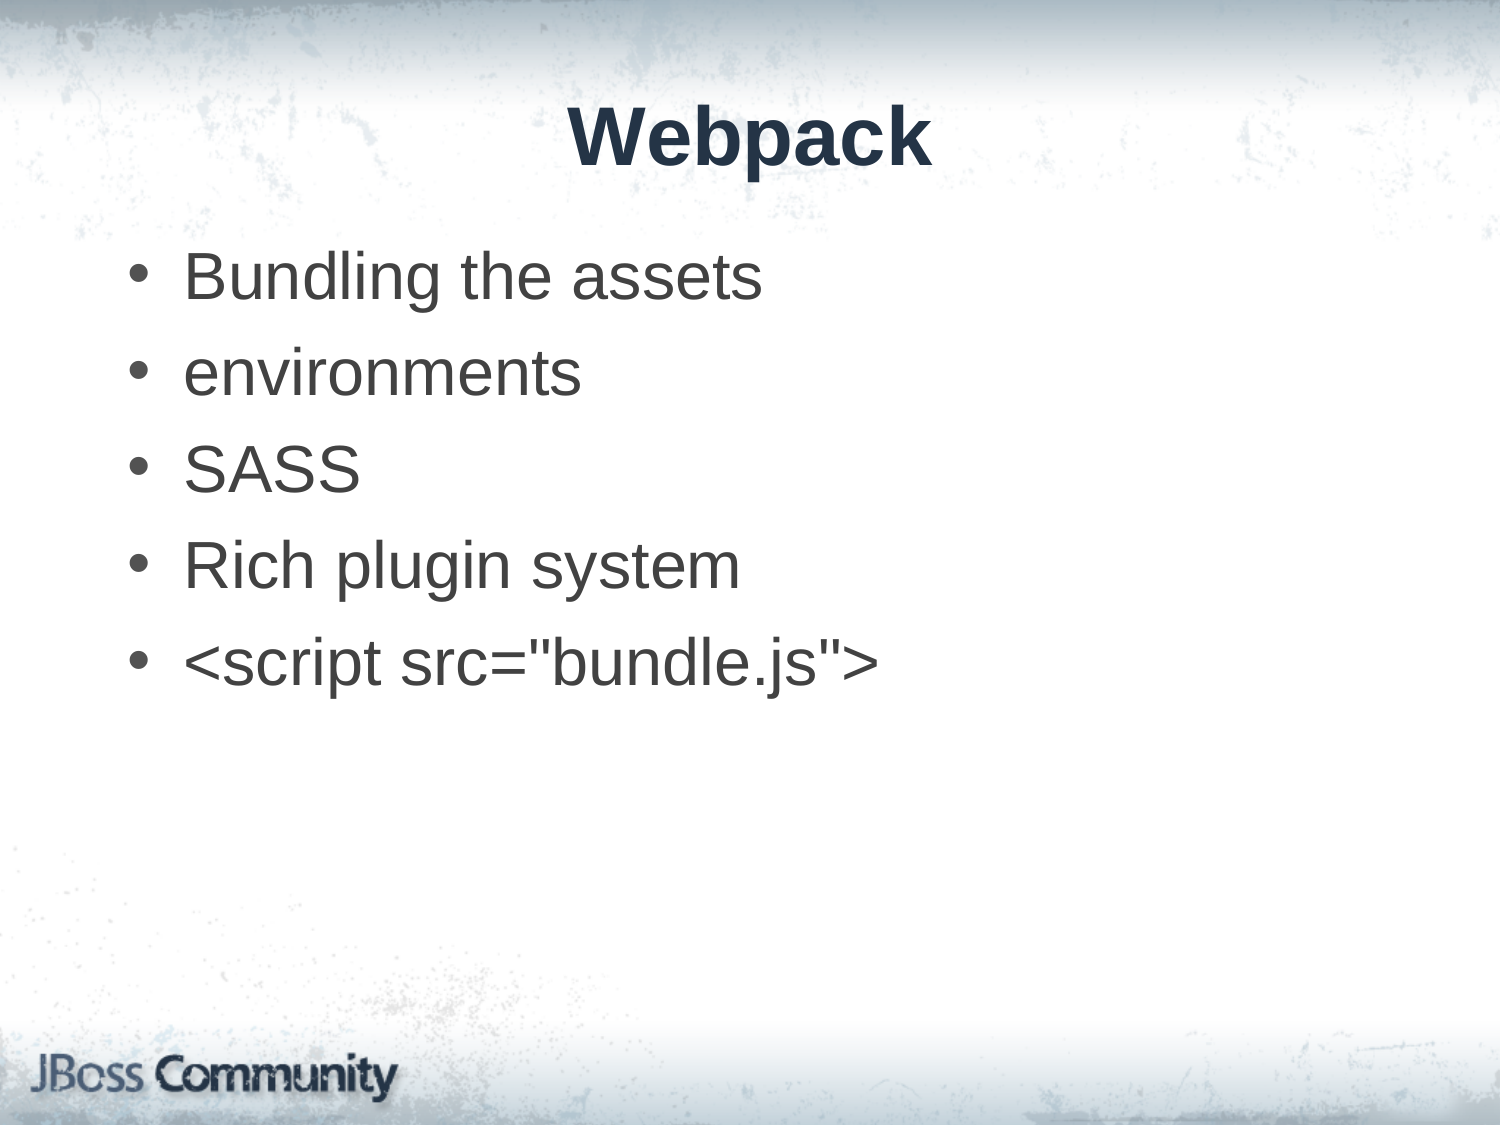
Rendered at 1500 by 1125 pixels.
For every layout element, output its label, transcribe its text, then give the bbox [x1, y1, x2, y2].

list Bundling the assets environments SASS Rich plugin system <script src="bundle.js"> [112, 224, 1388, 1023]
title Webpack [112, 38, 1388, 224]
picture [0, 0, 1500, 1125]
